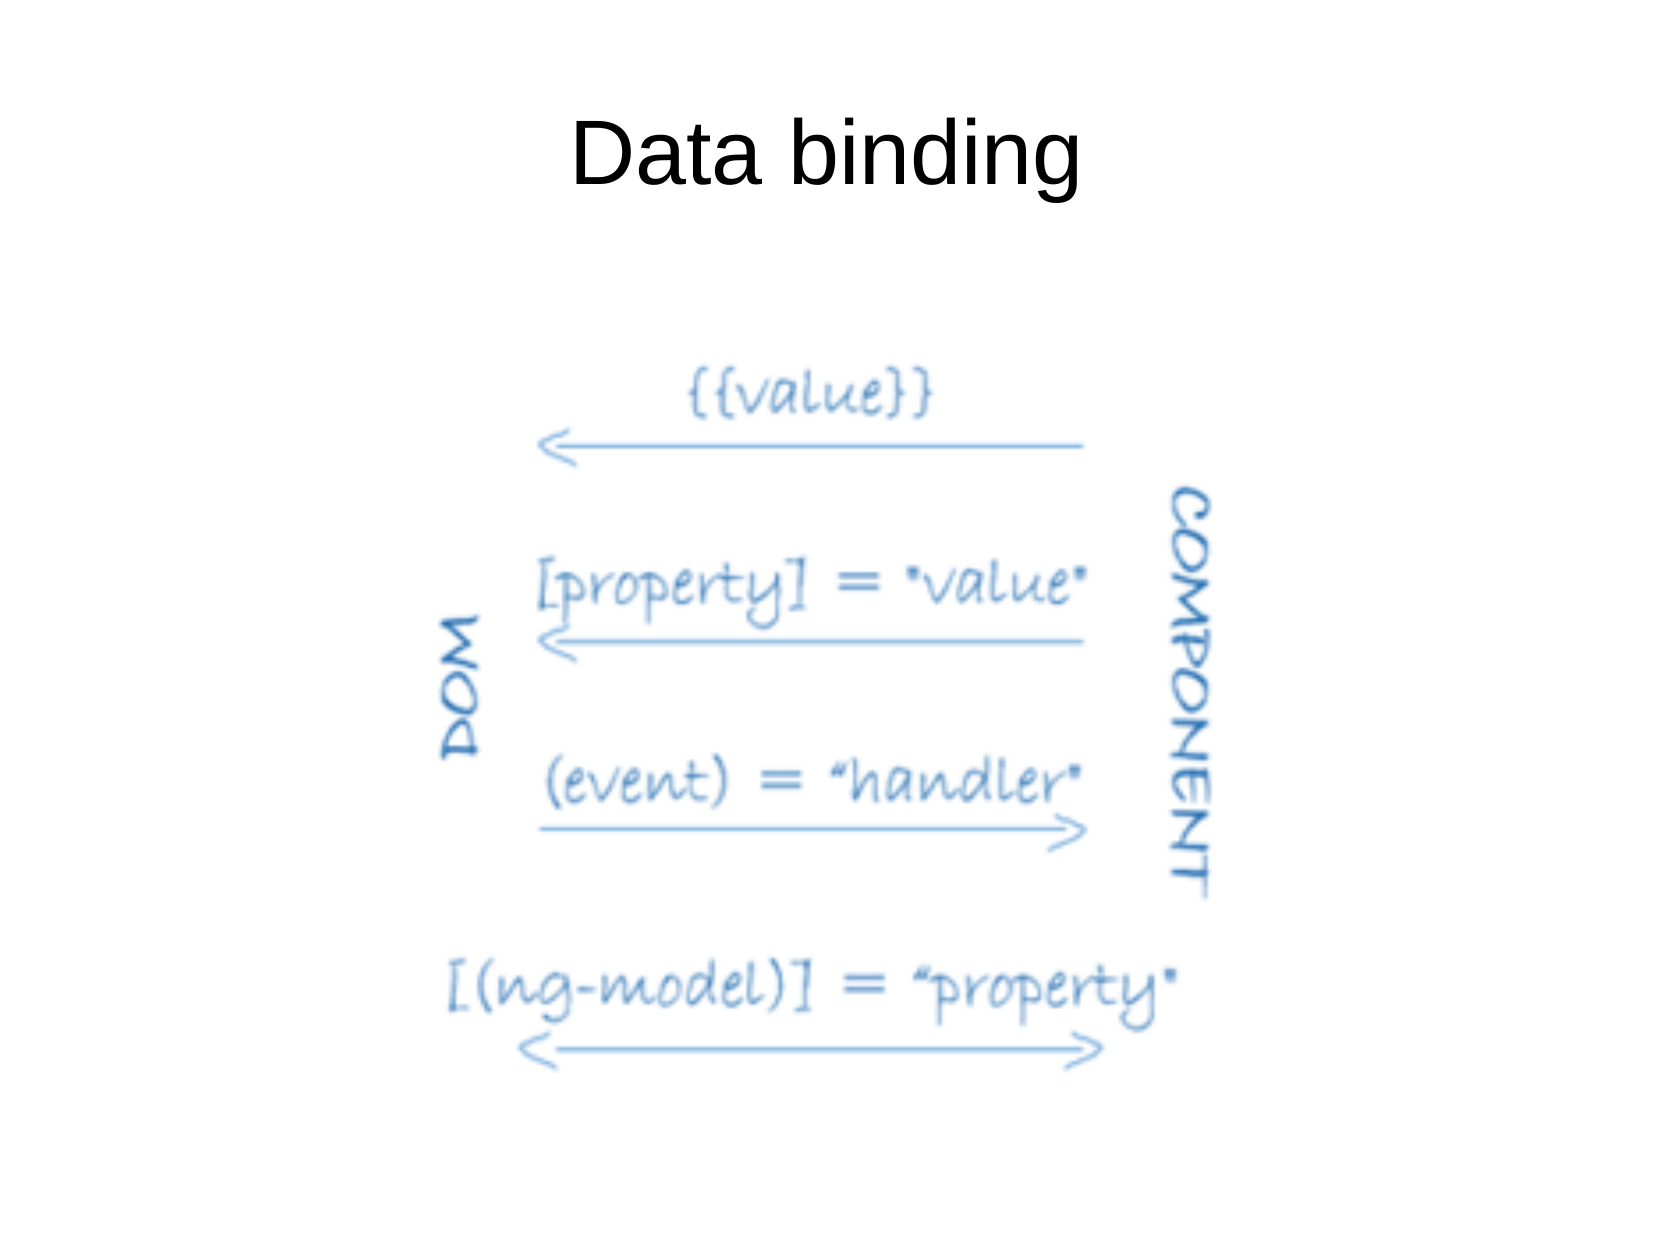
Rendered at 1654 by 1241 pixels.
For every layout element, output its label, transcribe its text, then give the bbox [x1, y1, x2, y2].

title Data binding [82, 49, 1571, 257]
picture [436, 354, 1216, 1081]
